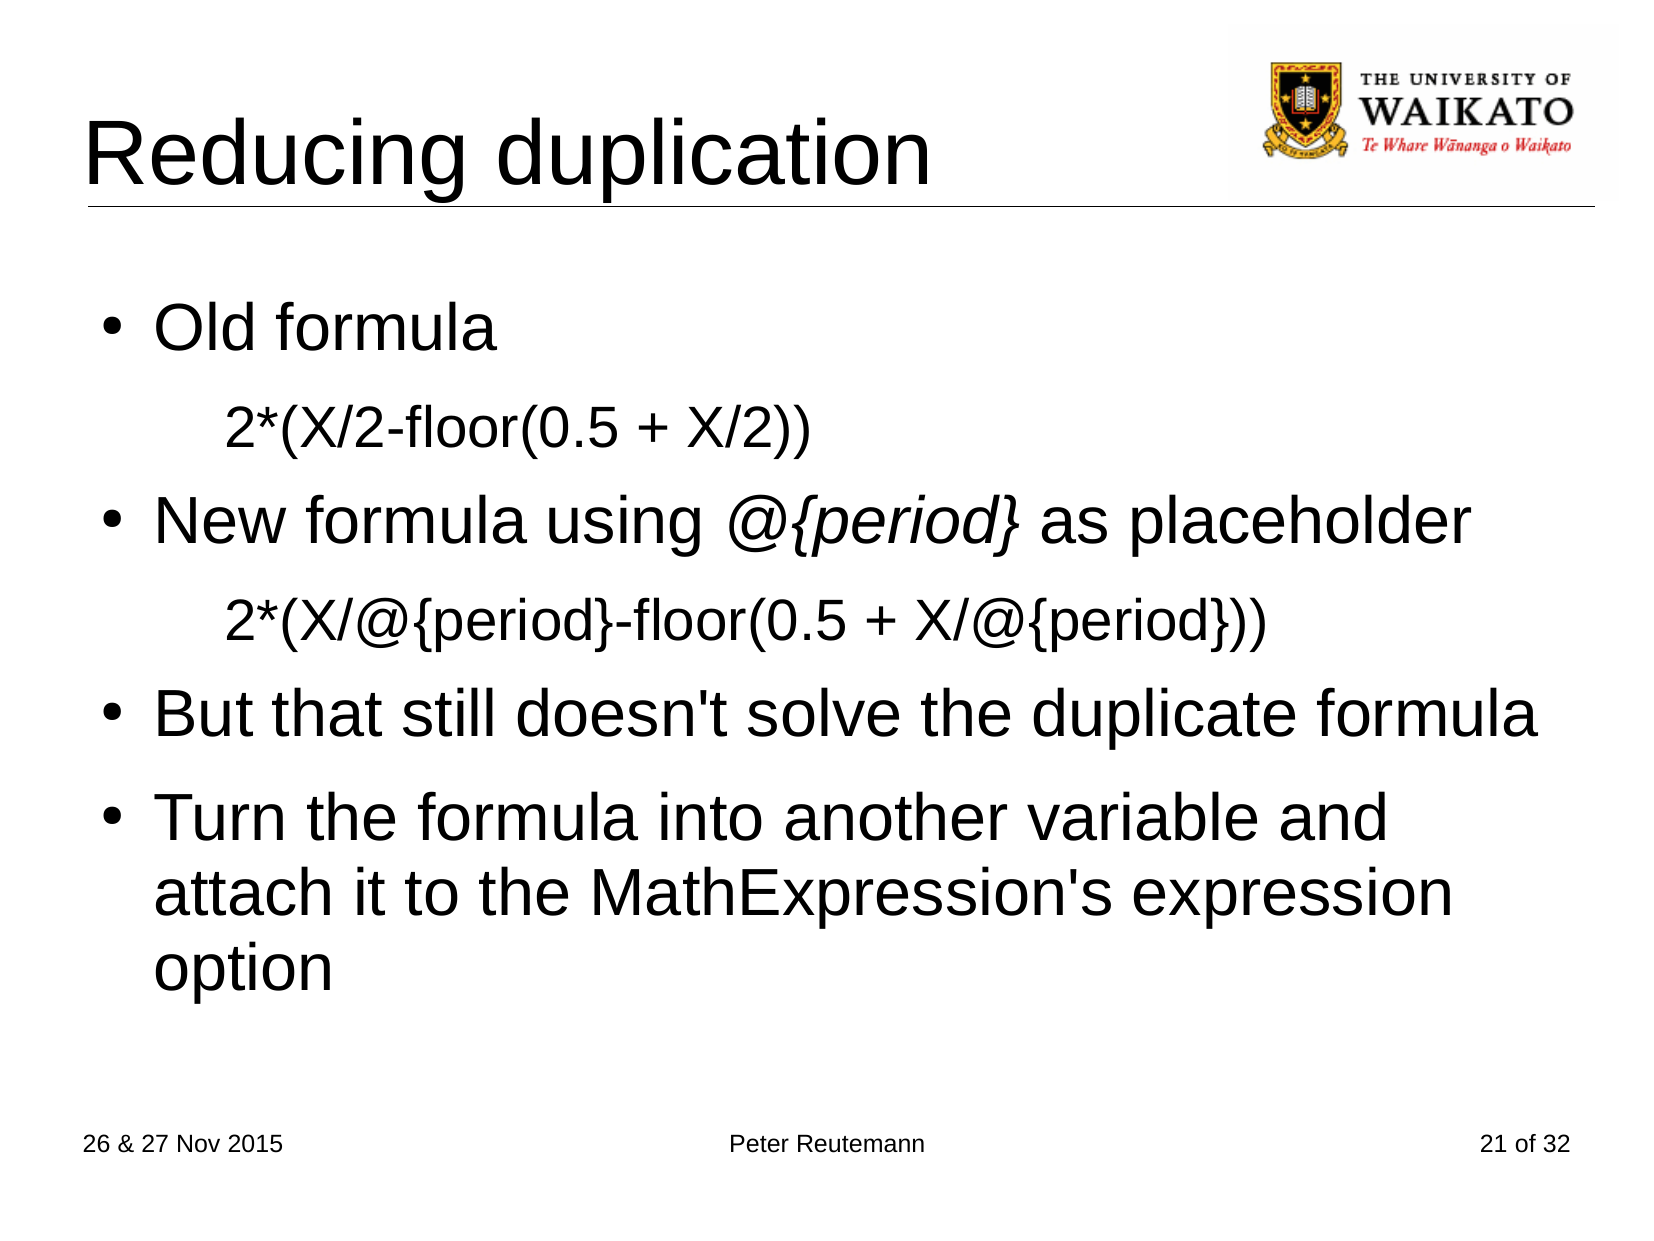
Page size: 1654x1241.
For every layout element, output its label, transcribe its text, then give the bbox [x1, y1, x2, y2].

title Reducing duplication [82, 49, 1571, 257]
picture [1228, 24, 1619, 201]
list Old formula 2*(X/2-floor(0.5 + X/2)) New formula using @{period} as placeholder 2*(X/@{period}-floor(0.5 + X/@{period})) But that still doesn't solve the duplicate formula Turn the formula into another variable and attach it to the MathExpression's expression option [82, 290, 1571, 1010]
